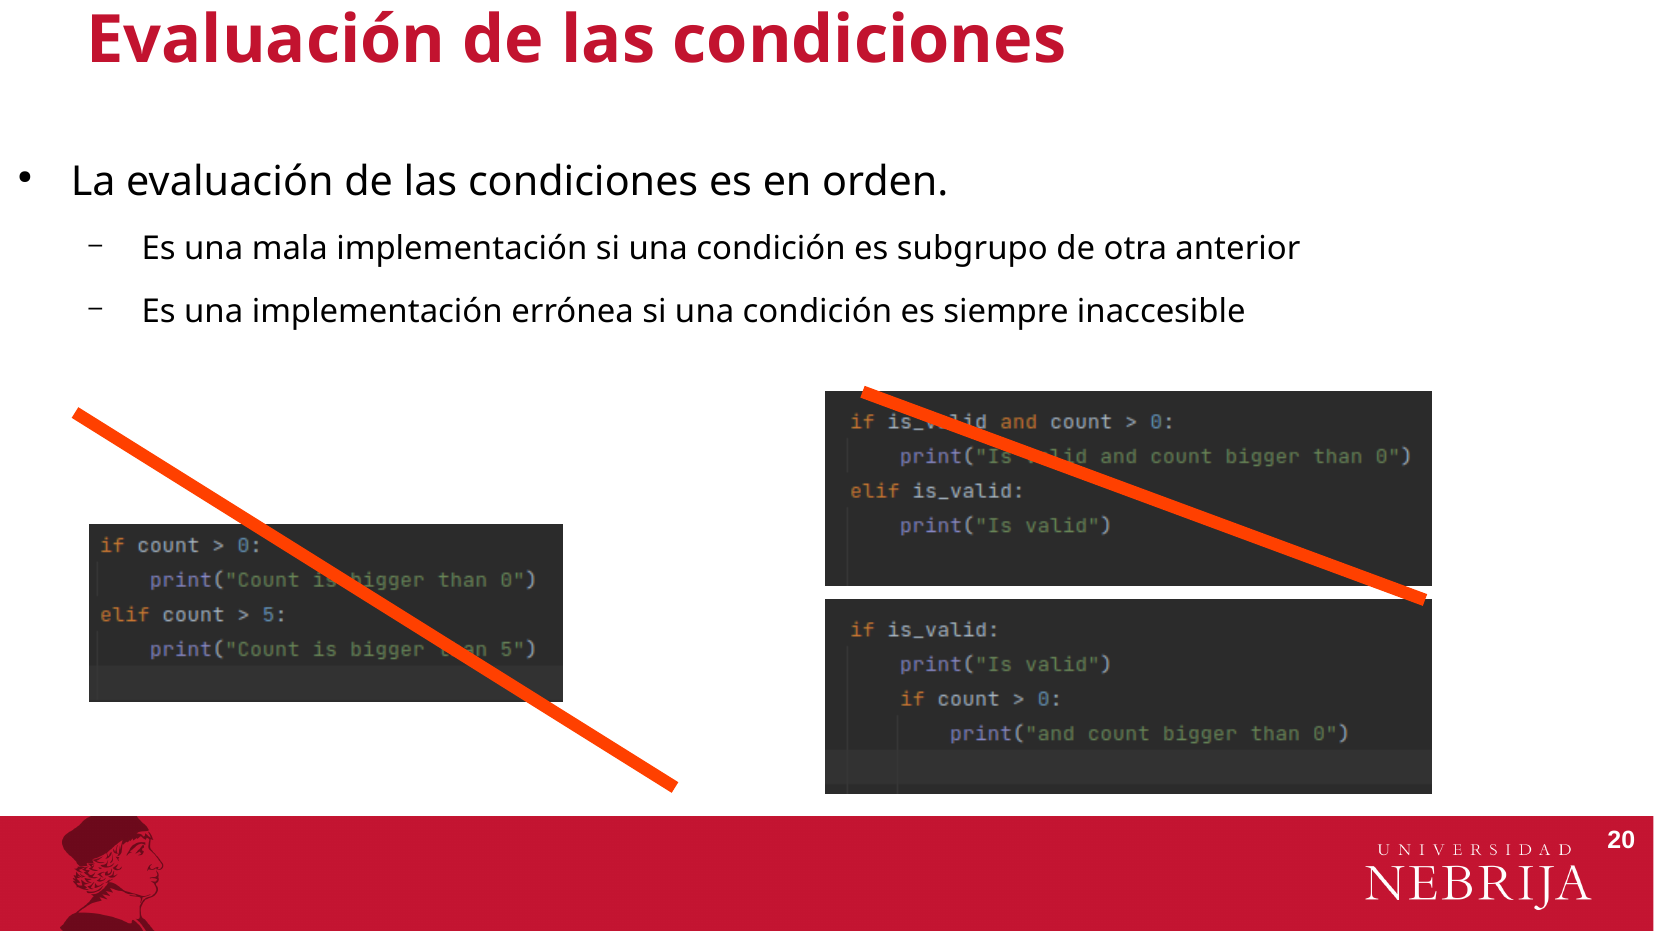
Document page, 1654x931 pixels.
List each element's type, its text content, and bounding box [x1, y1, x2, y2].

picture [825, 391, 1366, 586]
picture [825, 599, 1432, 794]
list La evaluación de las condiciones es en orden. Es una mala implementación si una condición es subgrupo de otra anterior Es una implementación errónea si una condición es siempre inaccesible [0, 75, 1654, 826]
picture [89, 524, 524, 702]
picture [882, 391, 1432, 586]
picture [267, 524, 563, 702]
text_box Evaluación de las condiciones [0, 0, 1650, 75]
picture [0, 826, 1654, 931]
